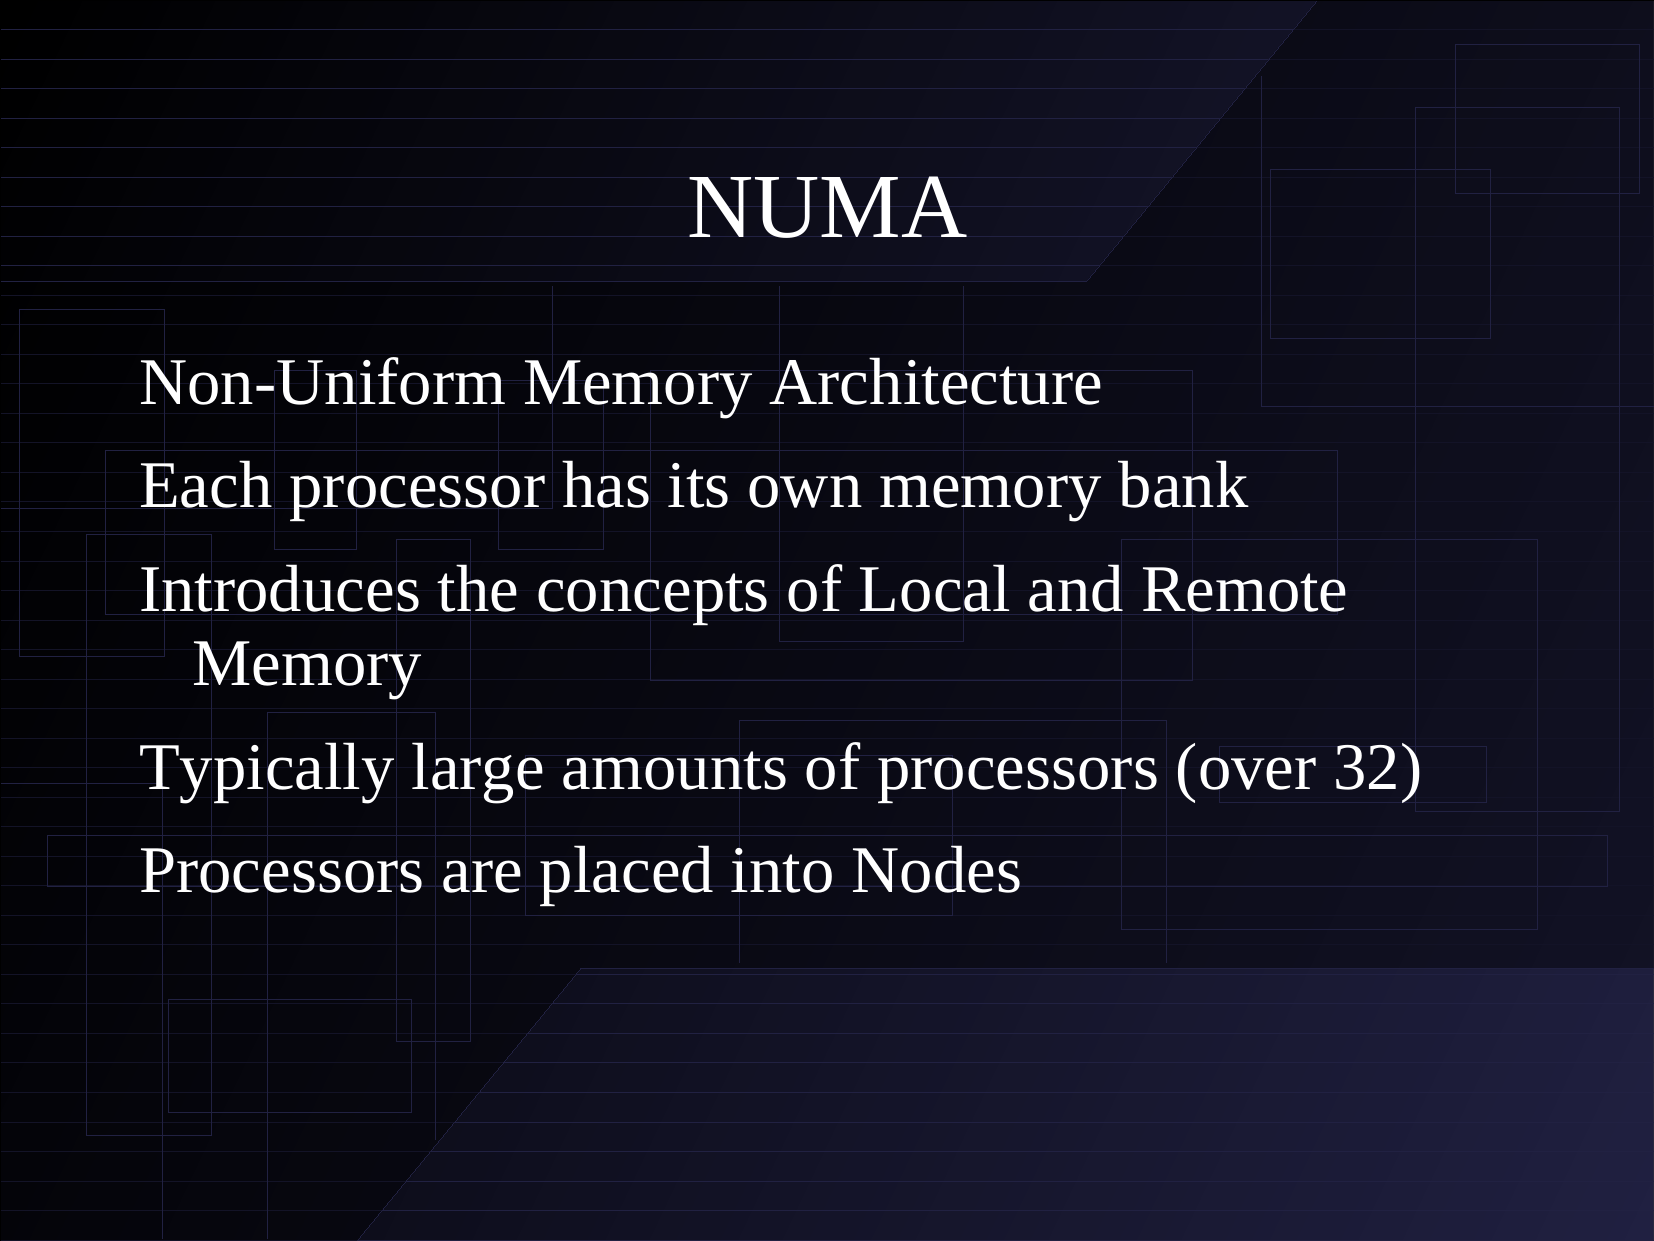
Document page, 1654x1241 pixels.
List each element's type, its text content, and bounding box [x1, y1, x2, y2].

title NUMA [121, 102, 1534, 311]
list Non-Uniform Memory Architecture Each processor has its own memory bank Introduces the concepts of Local and Remote Memory Typically large amounts of processors (over 32) Processors are placed into Nodes [121, 344, 1534, 1127]
